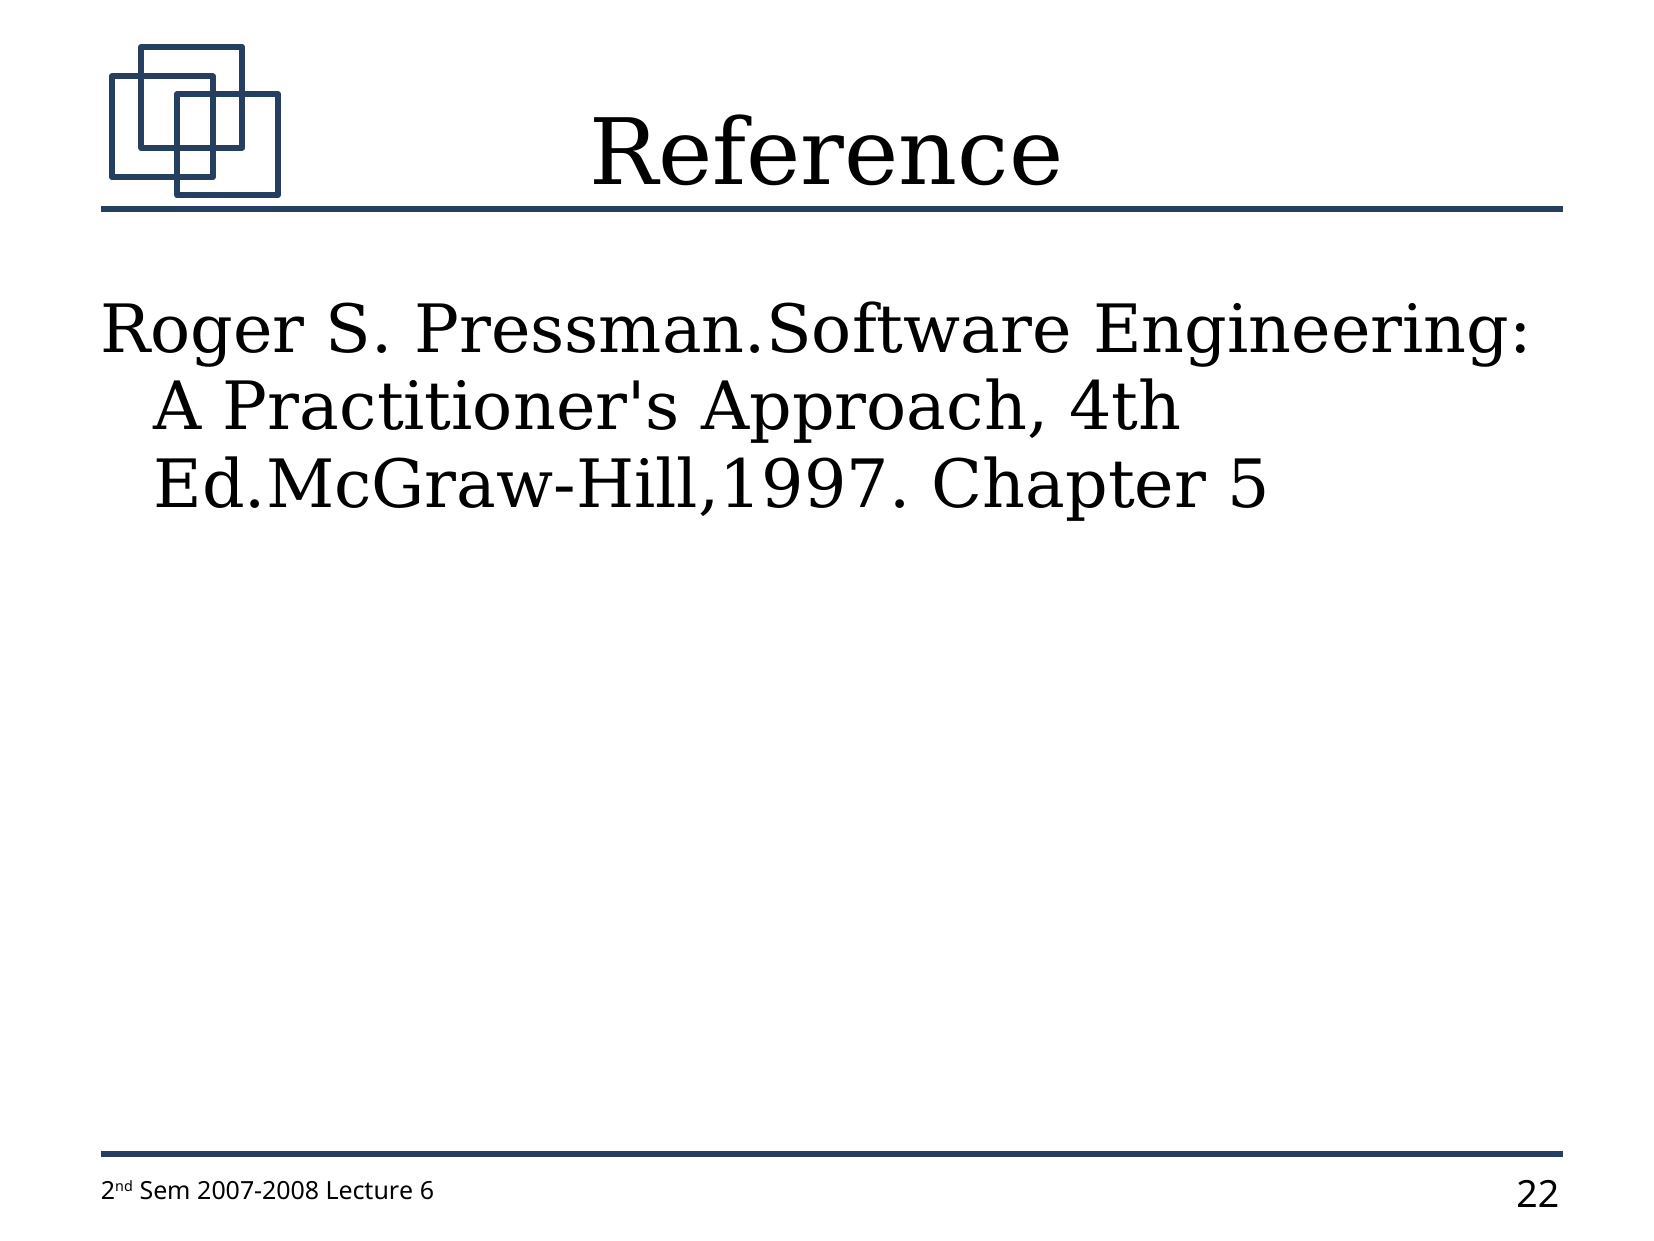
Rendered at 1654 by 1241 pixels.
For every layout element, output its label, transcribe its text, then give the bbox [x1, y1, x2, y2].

list Roger S. Pressman.Software Engineering: A Practitioner's Approach, 4th Ed.McGraw-Hill,1997. Chapter 5 [82, 290, 1571, 1109]
title Reference [82, 49, 1571, 257]
